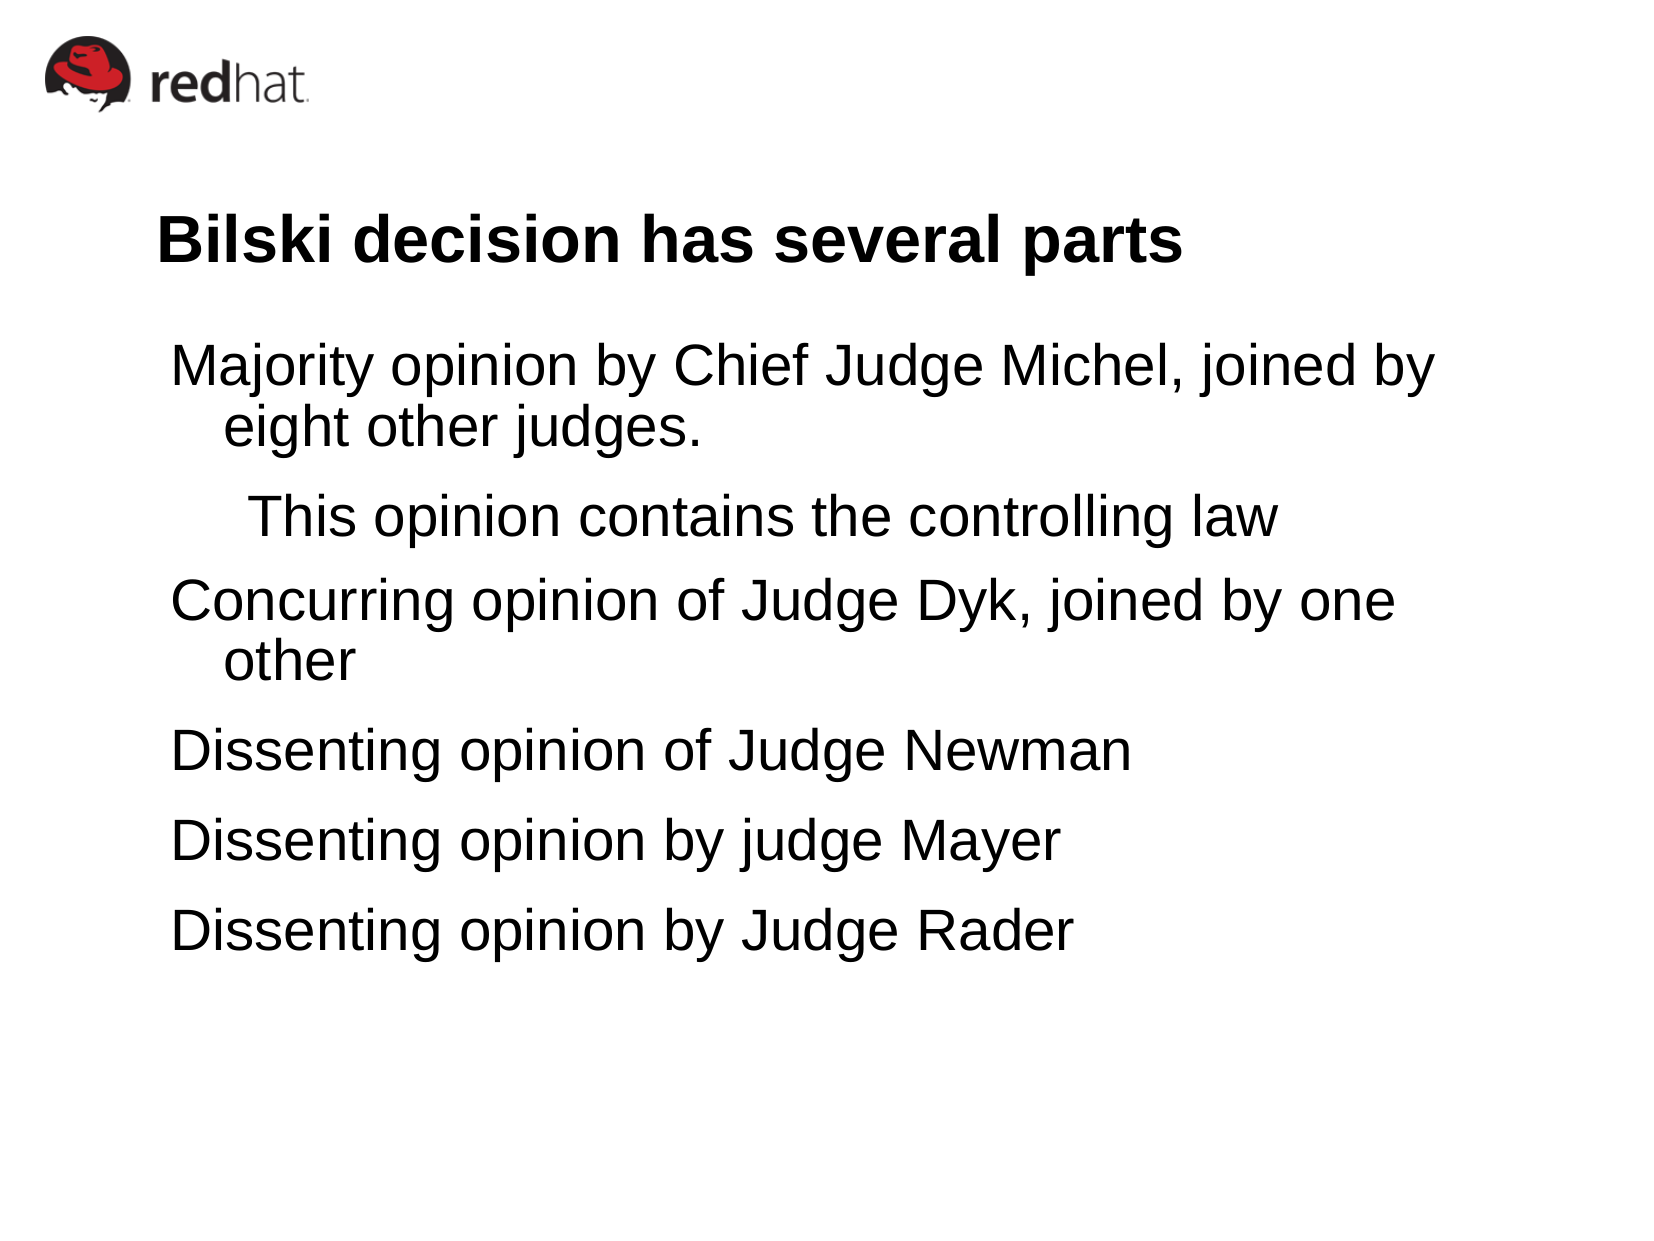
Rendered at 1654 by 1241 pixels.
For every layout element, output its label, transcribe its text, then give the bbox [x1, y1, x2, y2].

list Majority opinion by Chief Judge Michel, joined by eight other judges. This opinion contains the controlling law Concurring opinion of Judge Dyk, joined by one other Dissenting opinion of Judge Newman Dissenting opinion by judge Mayer Dissenting opinion by Judge Rader [152, 337, 1498, 1116]
title Bilski decision has several parts [156, 204, 1502, 280]
picture [45, 36, 309, 122]
